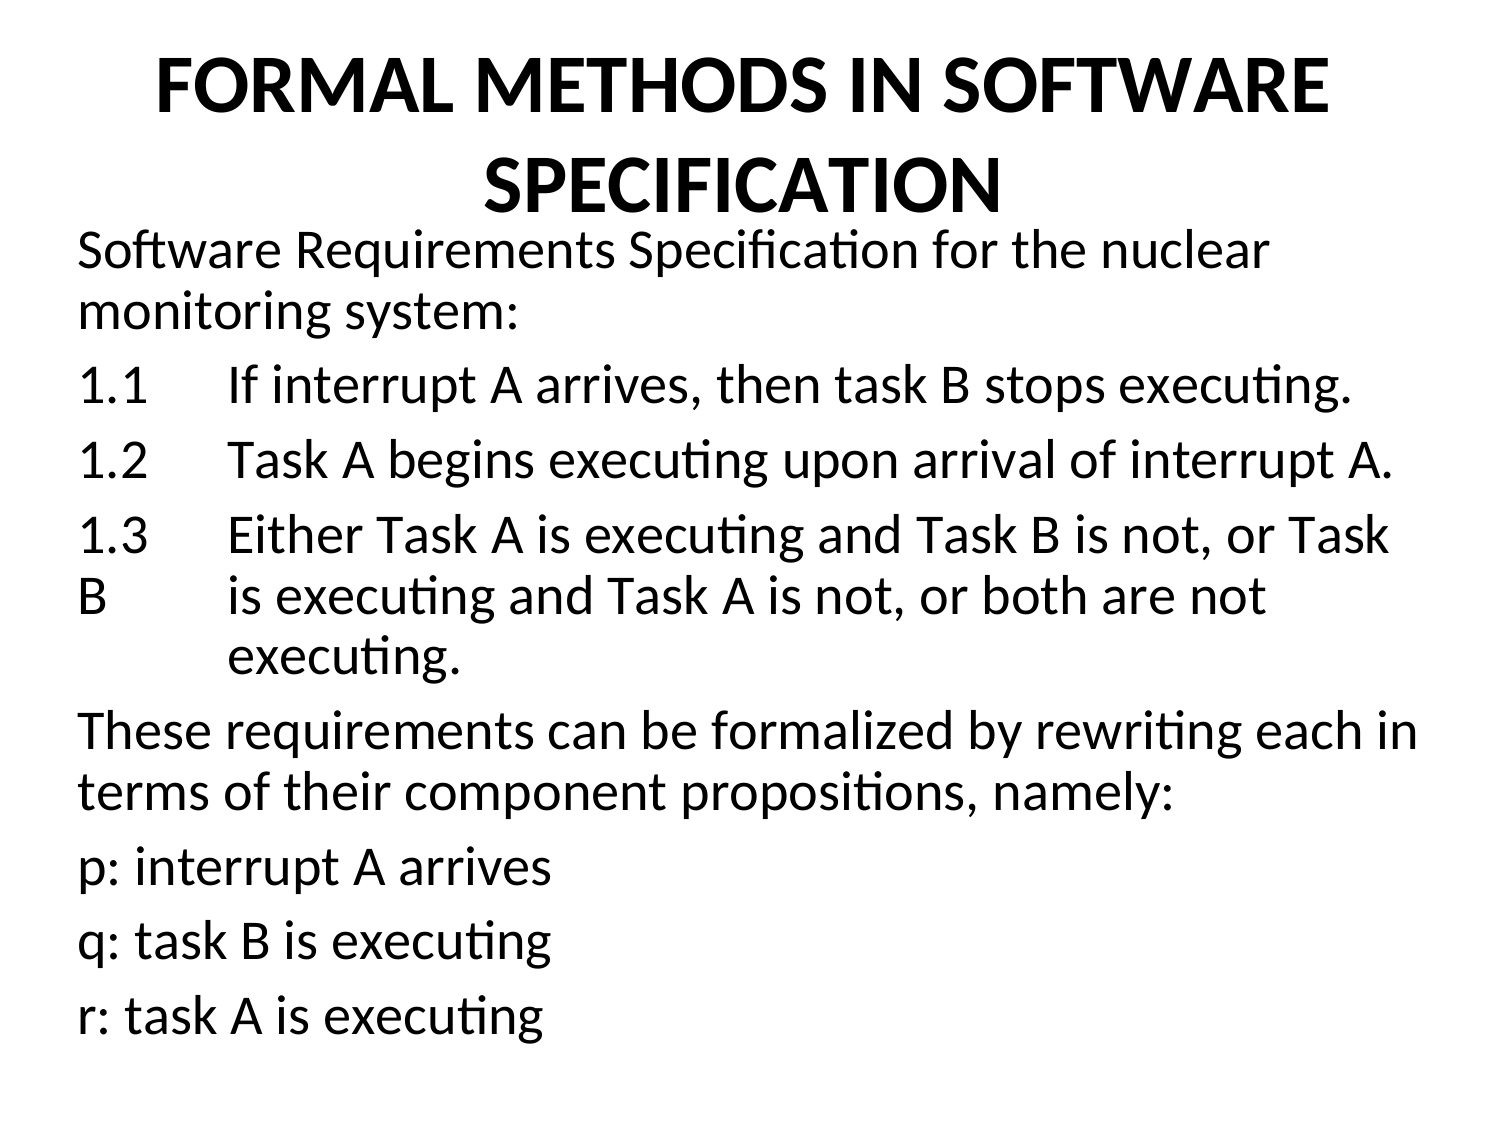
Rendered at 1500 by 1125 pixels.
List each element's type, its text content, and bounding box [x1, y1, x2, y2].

subtitle Software Requirements Specification for the nuclear monitoring system: 1.1 If interrupt A arrives, then task B stops executing. 1.2 Task A begins executing upon arrival of interrupt A. 1.3 Either Task A is executing and Task B is not, or Task B is executing and Task A is not, or both are not executing. These requirements can be formalized by rewriting each in terms of their component propositions, namely: p: interrupt A arrives q: task B is executing r: task A is executing [62, 212, 1438, 1100]
title FORMAL METHODS IN SOFTWARE SPECIFICATION [0, 21, 1488, 238]
